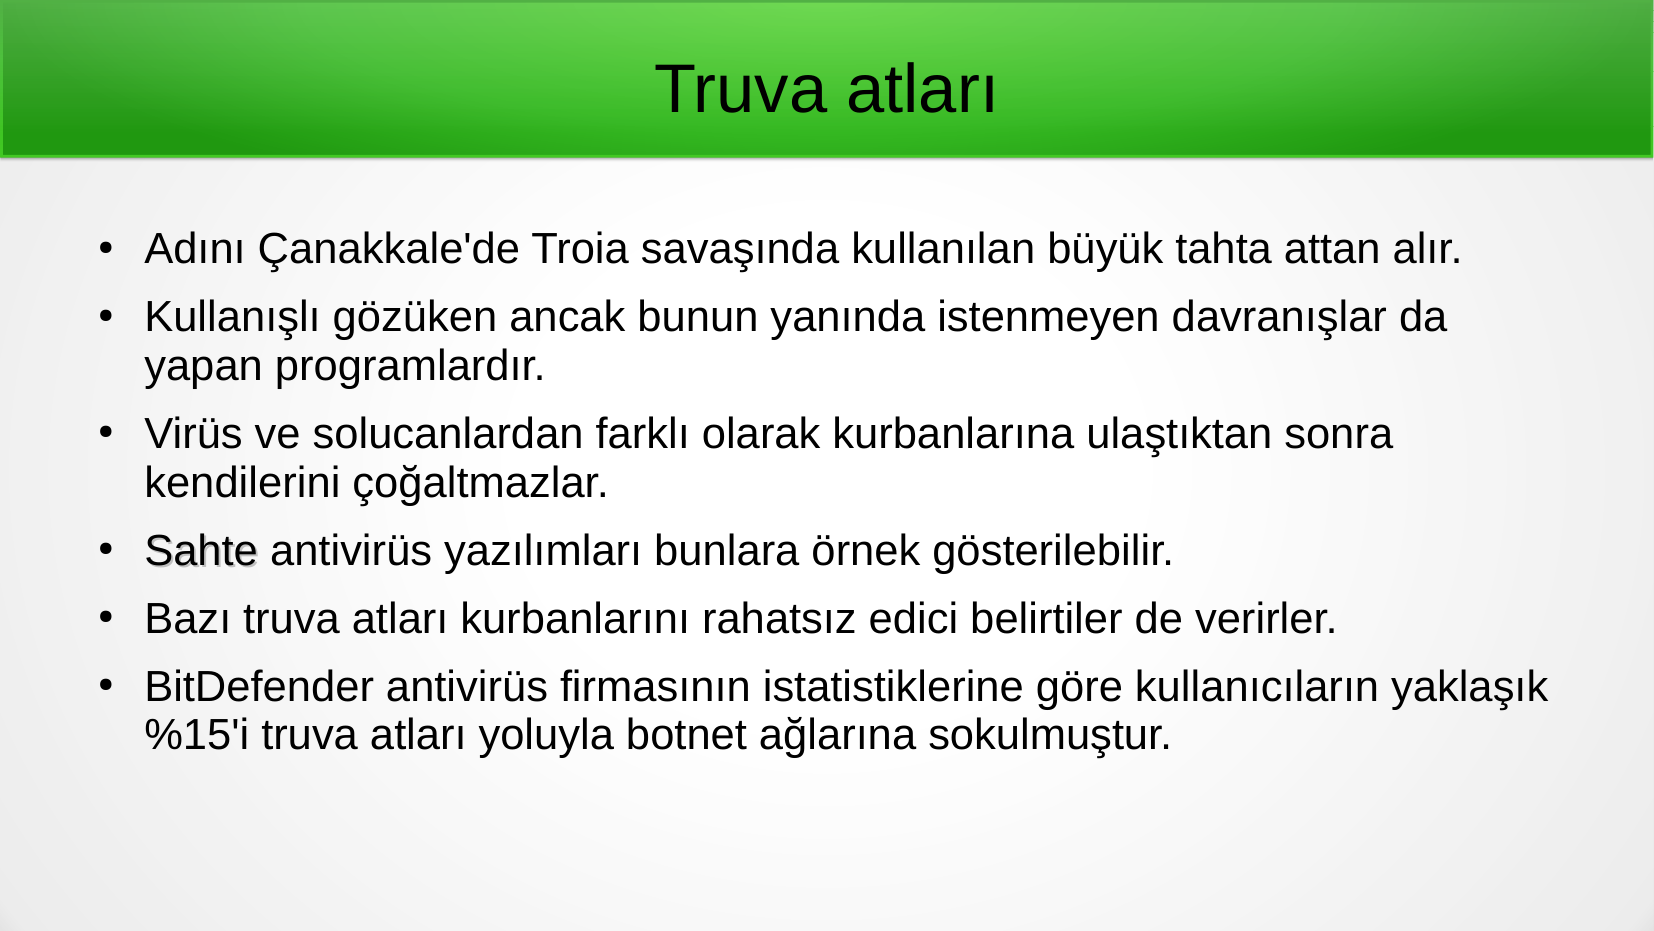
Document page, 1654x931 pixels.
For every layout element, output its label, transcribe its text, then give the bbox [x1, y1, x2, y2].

title Truva atları [82, 35, 1571, 142]
list Adını Çanakkale'de Troia savaşında kullanılan büyük tahta attan alır. Kullanışlı gözüken ancak bunun yanında istenmeyen davranışlar da yapan programlardır. Virüs ve solucanlardan farklı olarak kurbanlarına ulaştıktan sonra kendilerini çoğaltmazlar. Sahte antivirüs yazılımları bunlara örnek gösterilebilir. Bazı truva atları kurbanlarını rahatsız edici belirtiler de verirler. BitDefender antivirüs firmasının istatistiklerine göre kullanıcıların yaklaşık %15'i truva atları yoluyla botnet ağlarına sokulmuştur. [82, 224, 1571, 764]
